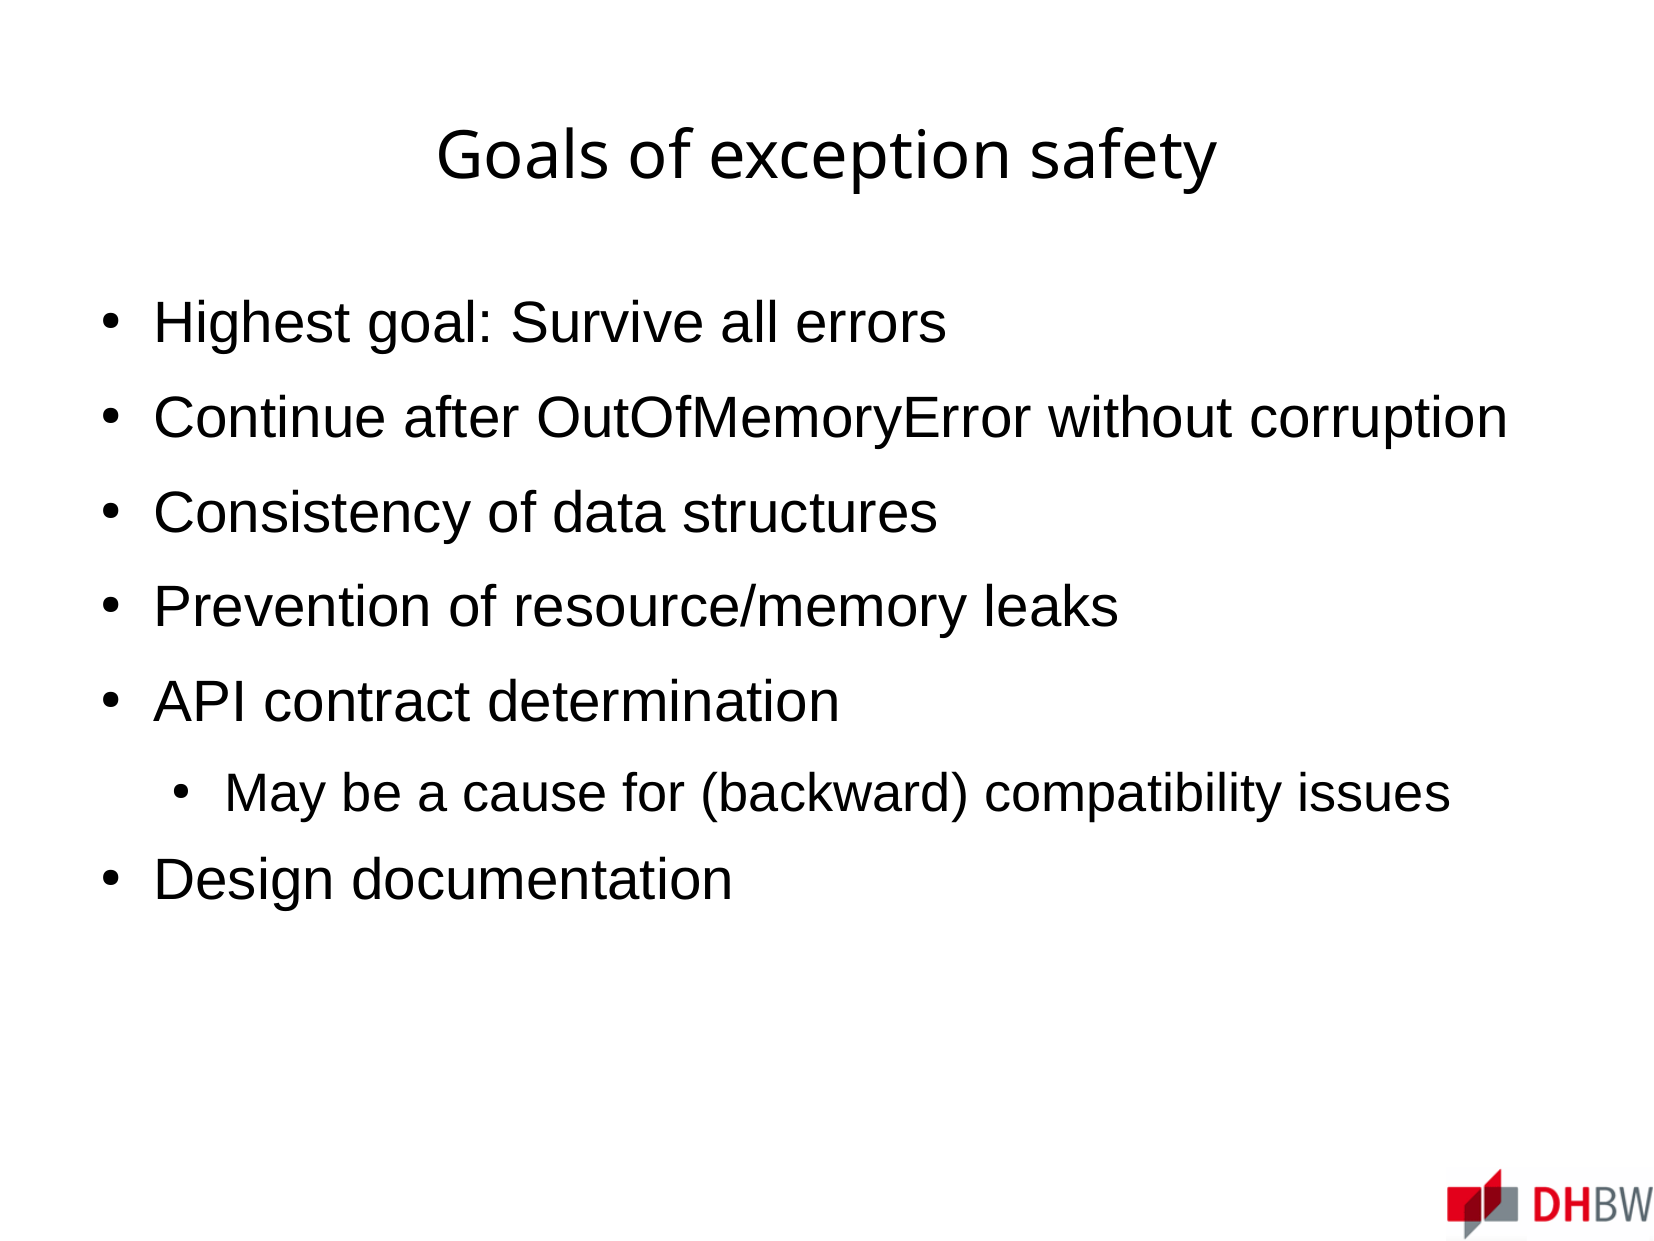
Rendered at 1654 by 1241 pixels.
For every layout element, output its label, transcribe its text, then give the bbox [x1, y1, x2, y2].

title Goals of exception safety [82, 56, 1571, 250]
picture [1446, 1167, 1654, 1241]
list Highest goal: Survive all errors Continue after OutOfMemoryError without corruption Consistency of data structures Prevention of resource/memory leaks API contract determination May be a cause for (backward) compatibility issues Design documentation [82, 290, 1571, 1094]
